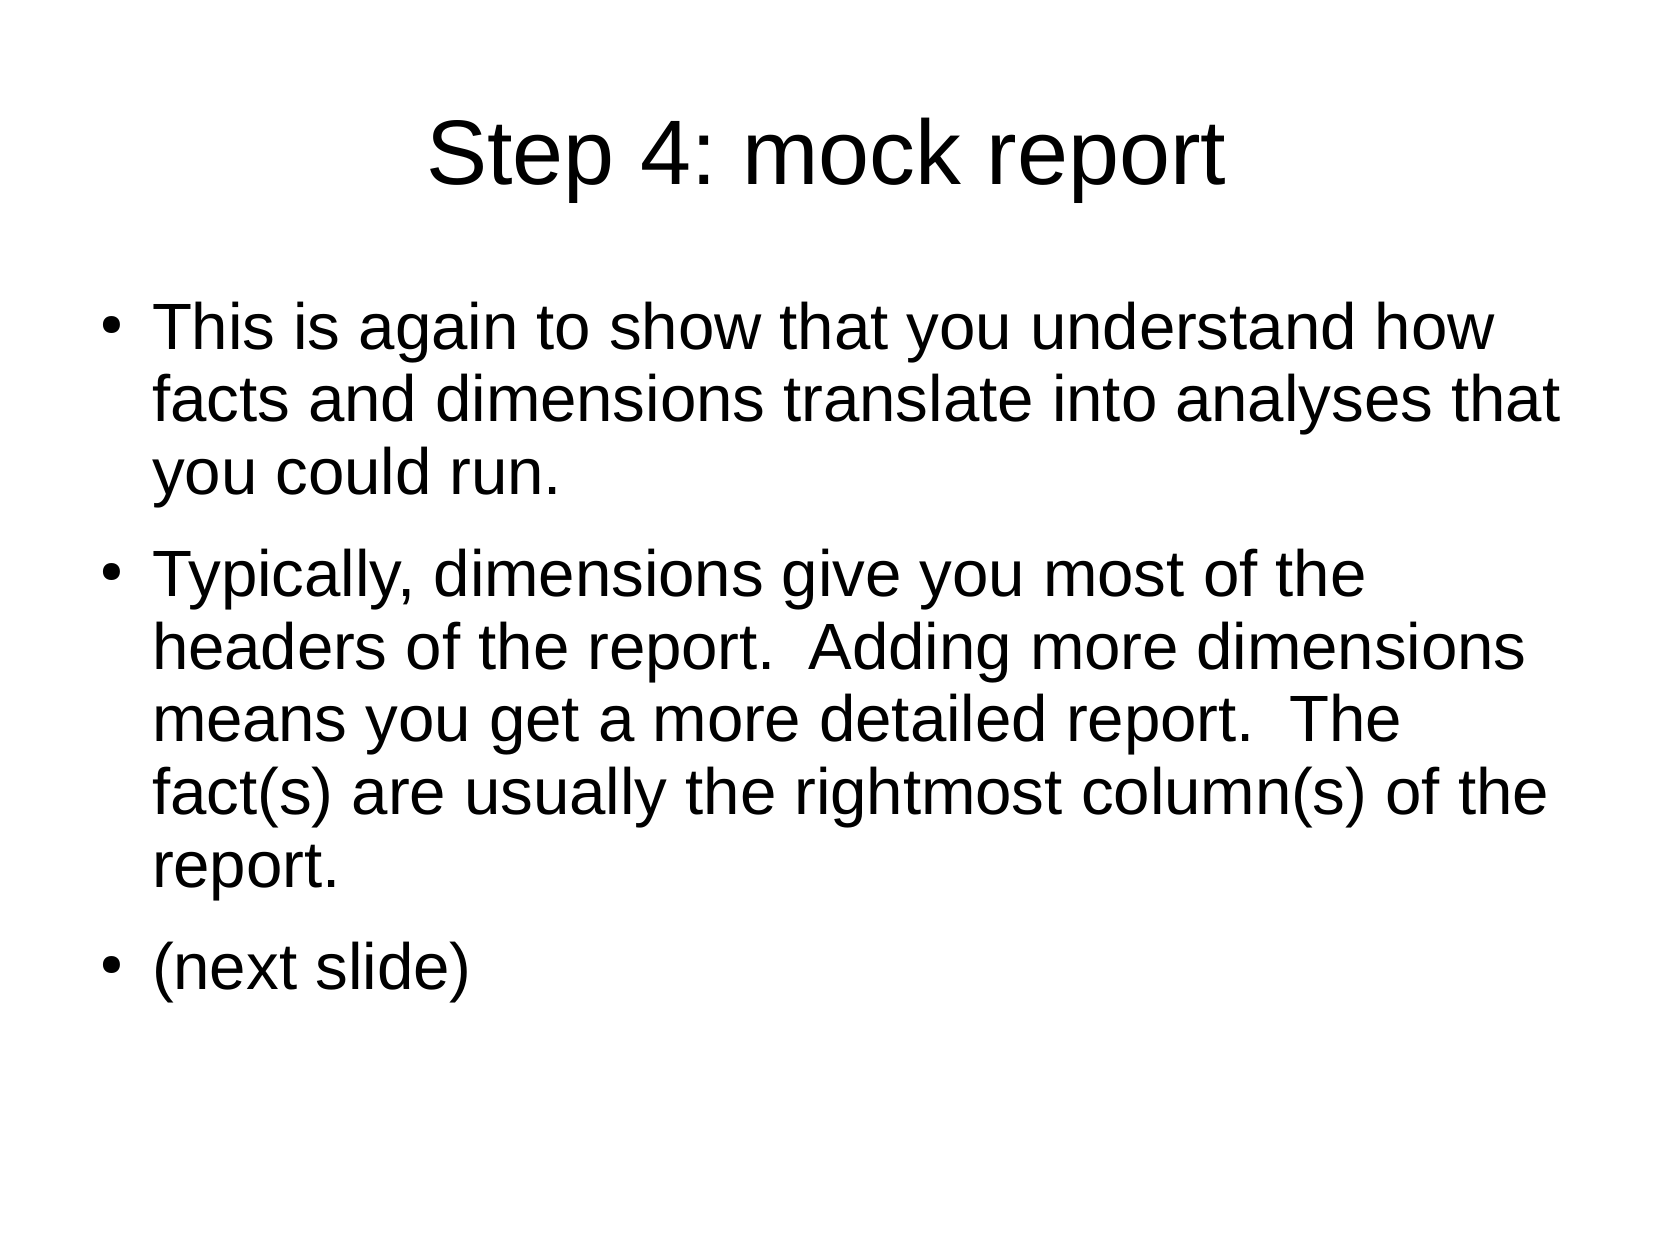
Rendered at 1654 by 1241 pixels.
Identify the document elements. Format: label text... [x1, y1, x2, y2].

list This is again to show that you understand how facts and dimensions translate into analyses that you could run. Typically, dimensions give you most of the headers of the report. Adding more dimensions means you get a more detailed report. The fact(s) are usually the rightmost column(s) of the report. (next slide) [82, 290, 1571, 1010]
title Step 4: mock report [82, 49, 1571, 257]
